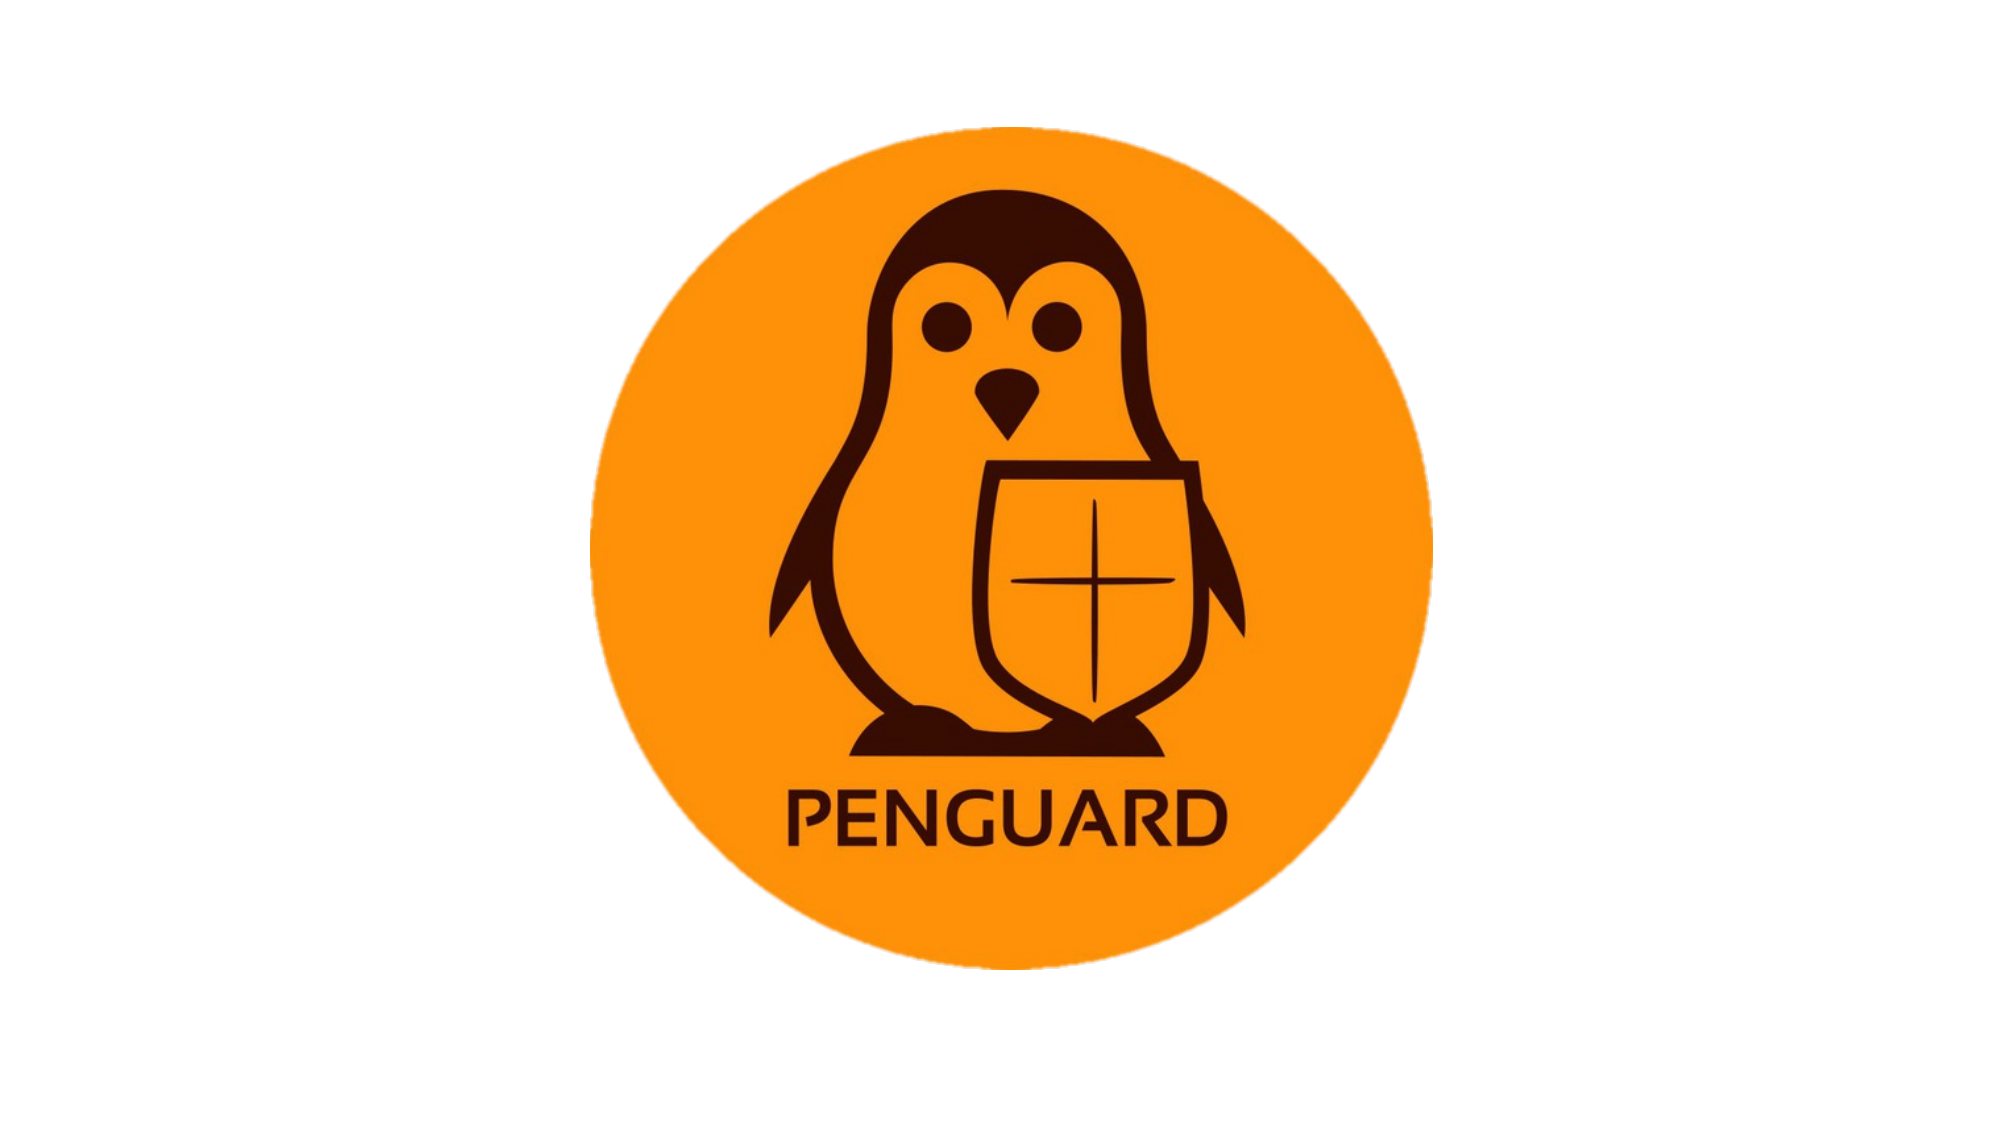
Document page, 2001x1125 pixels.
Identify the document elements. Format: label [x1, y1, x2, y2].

picture [590, 127, 1433, 970]
